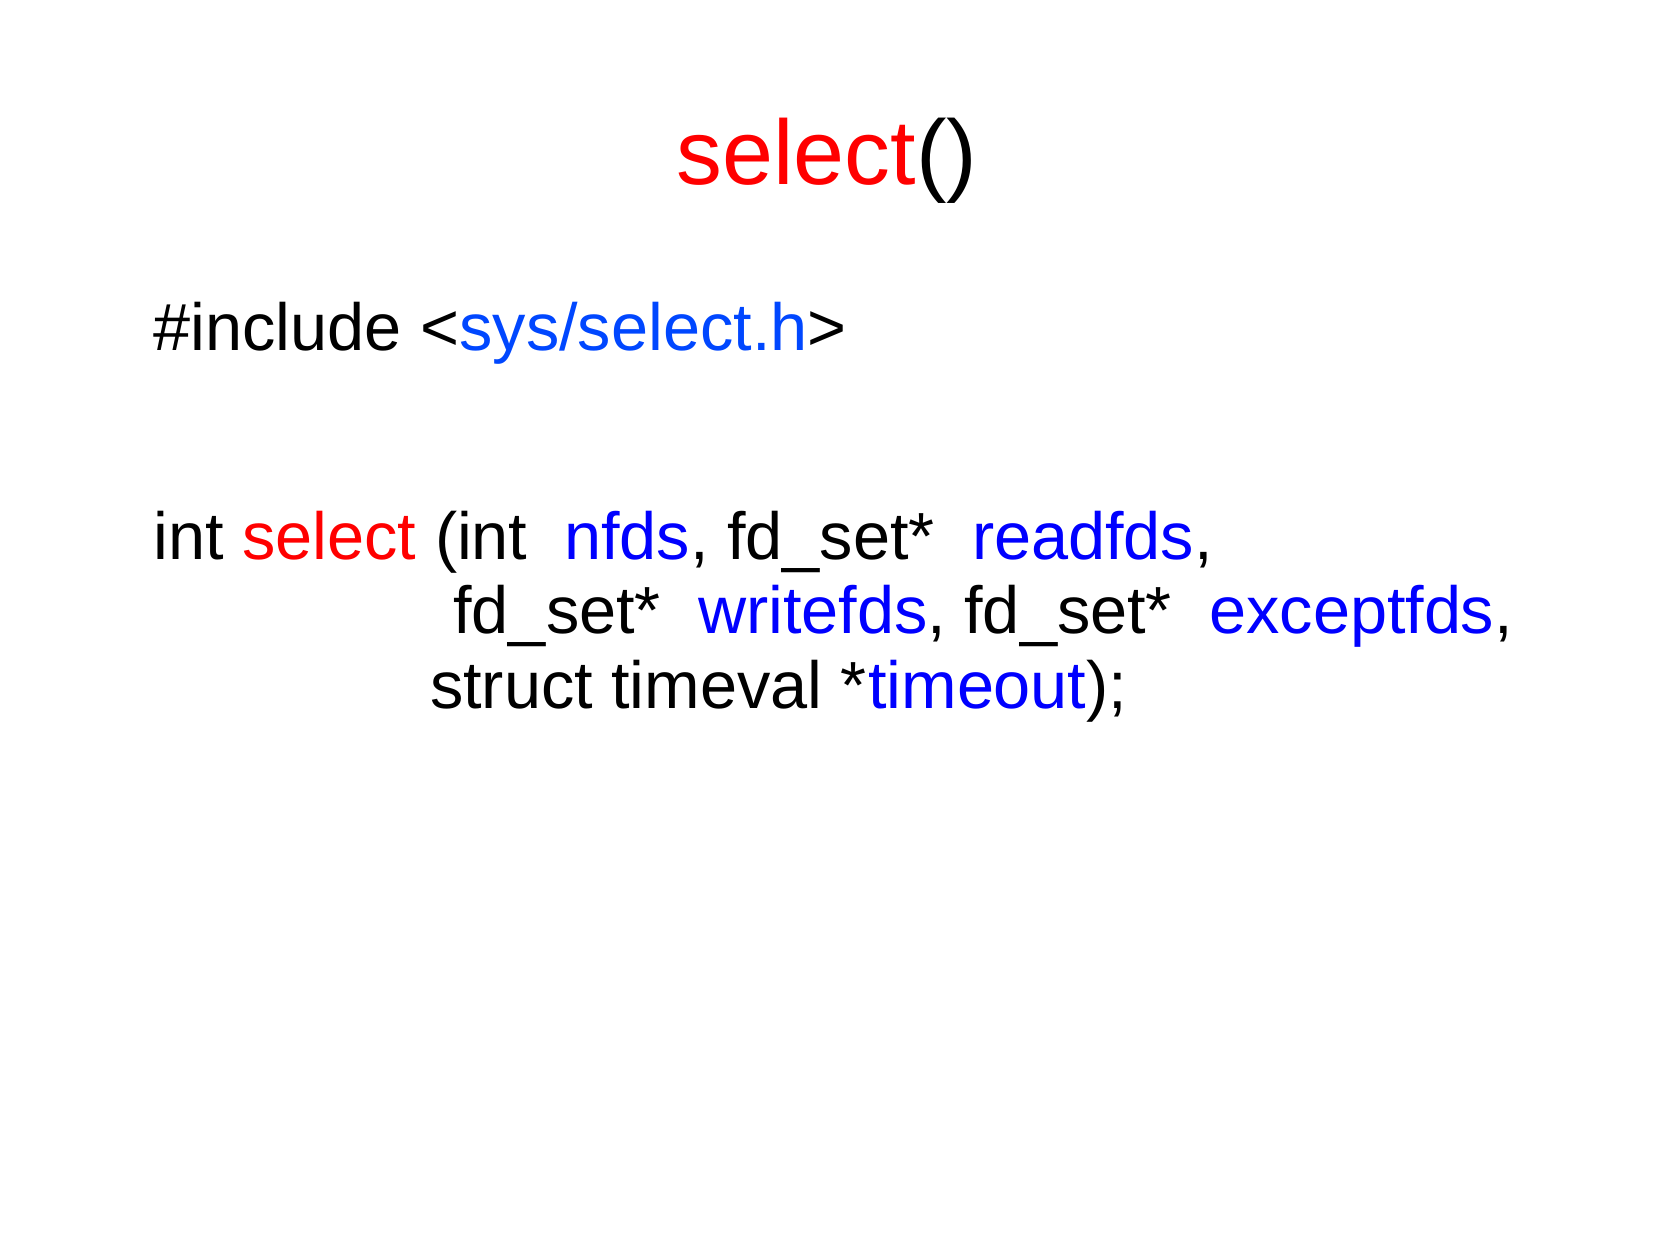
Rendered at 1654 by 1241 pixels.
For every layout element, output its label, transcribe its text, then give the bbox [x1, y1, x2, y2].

list #include <sys/select.h> int select (int nfds, fd_set* readfds, fd_set* writefds, fd_set* exceptfds, struct timeval *timeout); [82, 290, 1571, 1109]
title select() [82, 56, 1571, 250]
